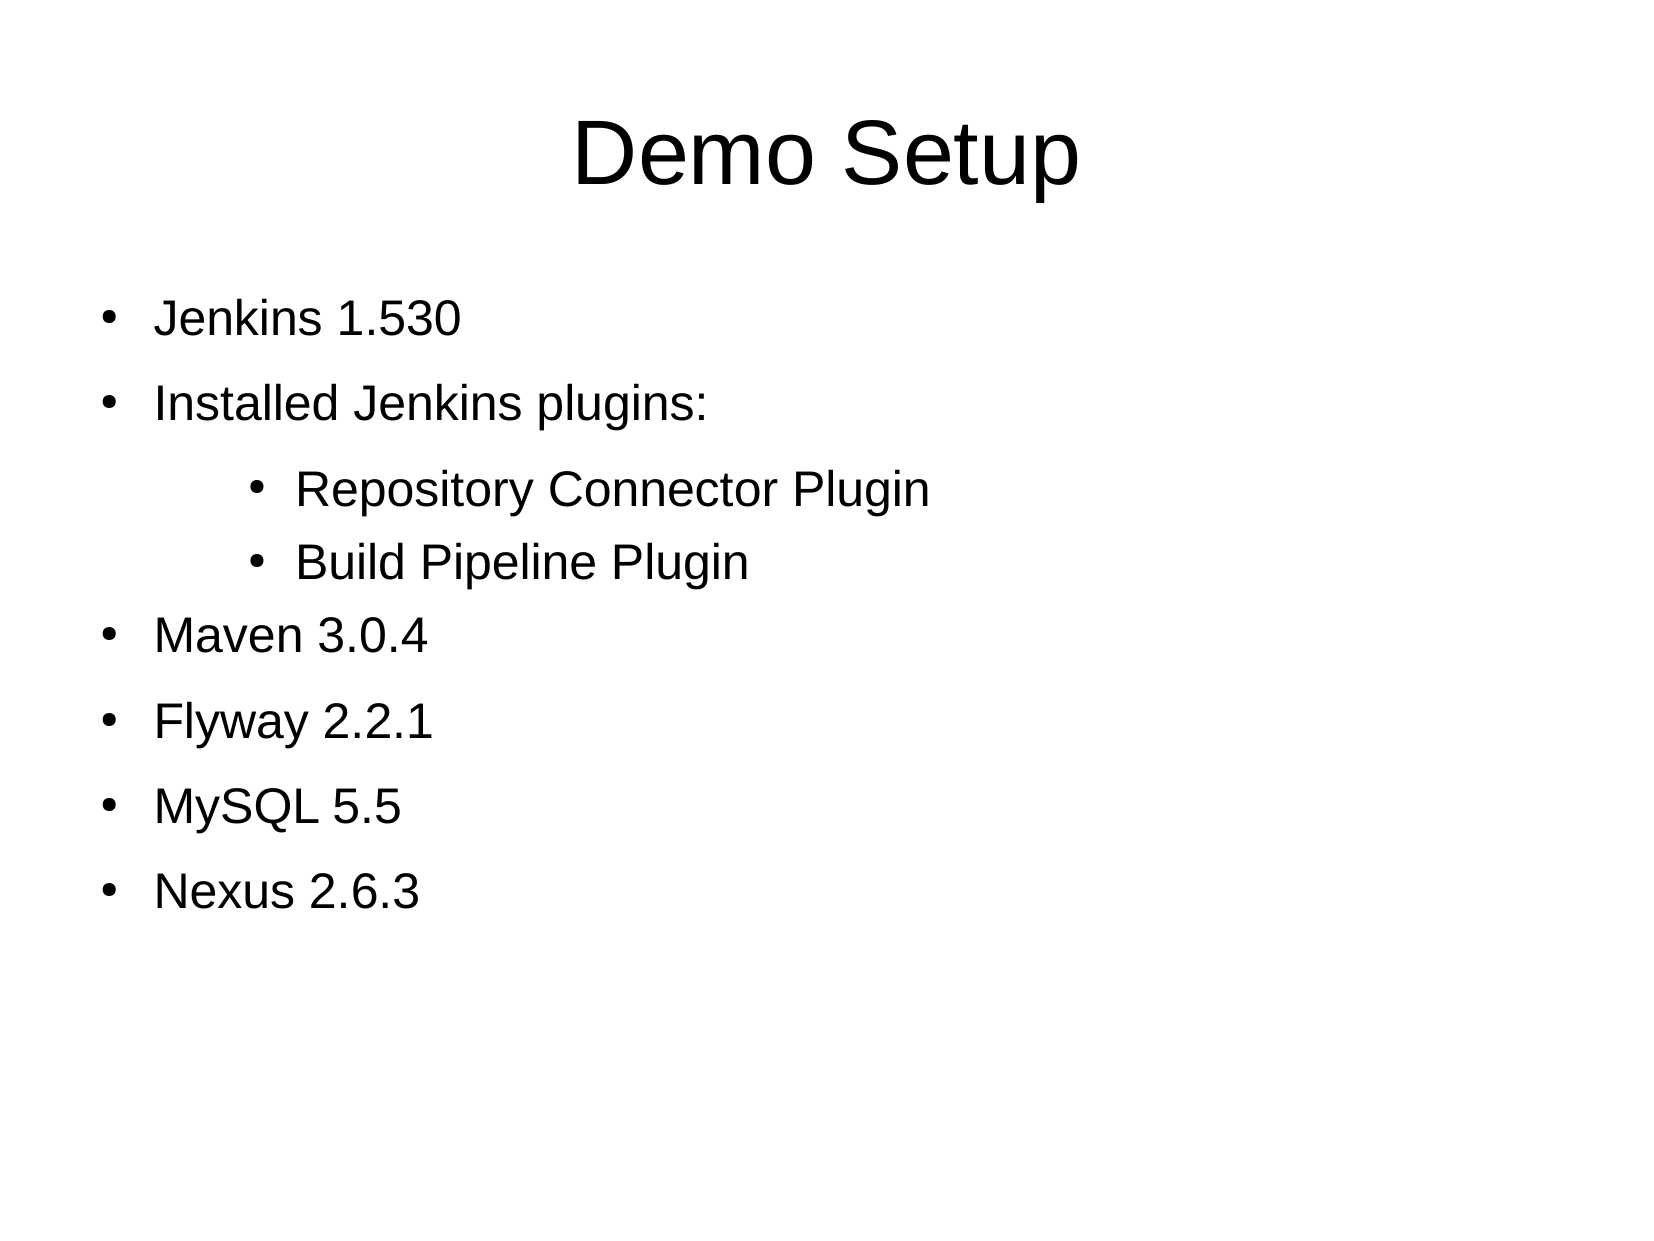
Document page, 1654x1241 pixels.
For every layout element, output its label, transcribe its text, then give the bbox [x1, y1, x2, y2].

title Demo Setup [82, 49, 1571, 257]
list Jenkins 1.530 Installed Jenkins plugins: Repository Connector Plugin Build Pipeline Plugin Maven 3.0.4 Flyway 2.2.1 MySQL 5.5 Nexus 2.6.3 [82, 290, 1571, 1010]
